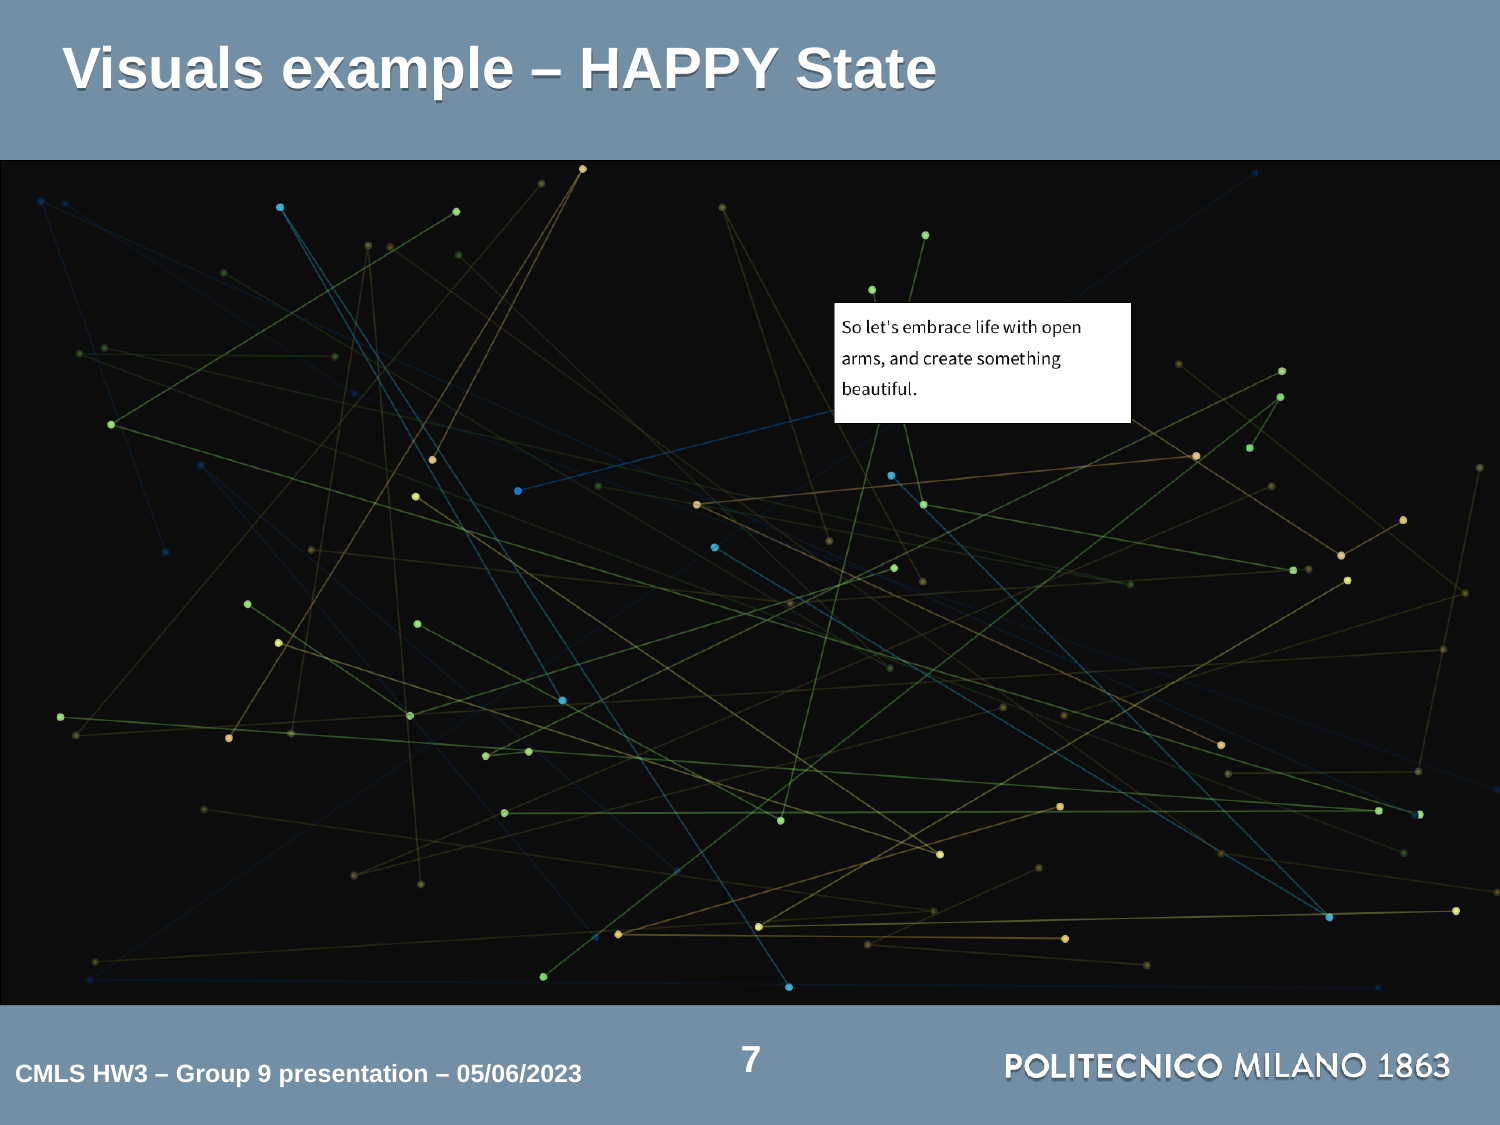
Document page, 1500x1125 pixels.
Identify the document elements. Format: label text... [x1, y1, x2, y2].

text_box 7 [576, 1027, 927, 1088]
title Visuals example – HAPPY State [47, 22, 1455, 160]
text_box CMLS HW3 – Group 9 presentation – 05/06/2023 [0, 1049, 610, 1125]
picture [0, 160, 1500, 1005]
